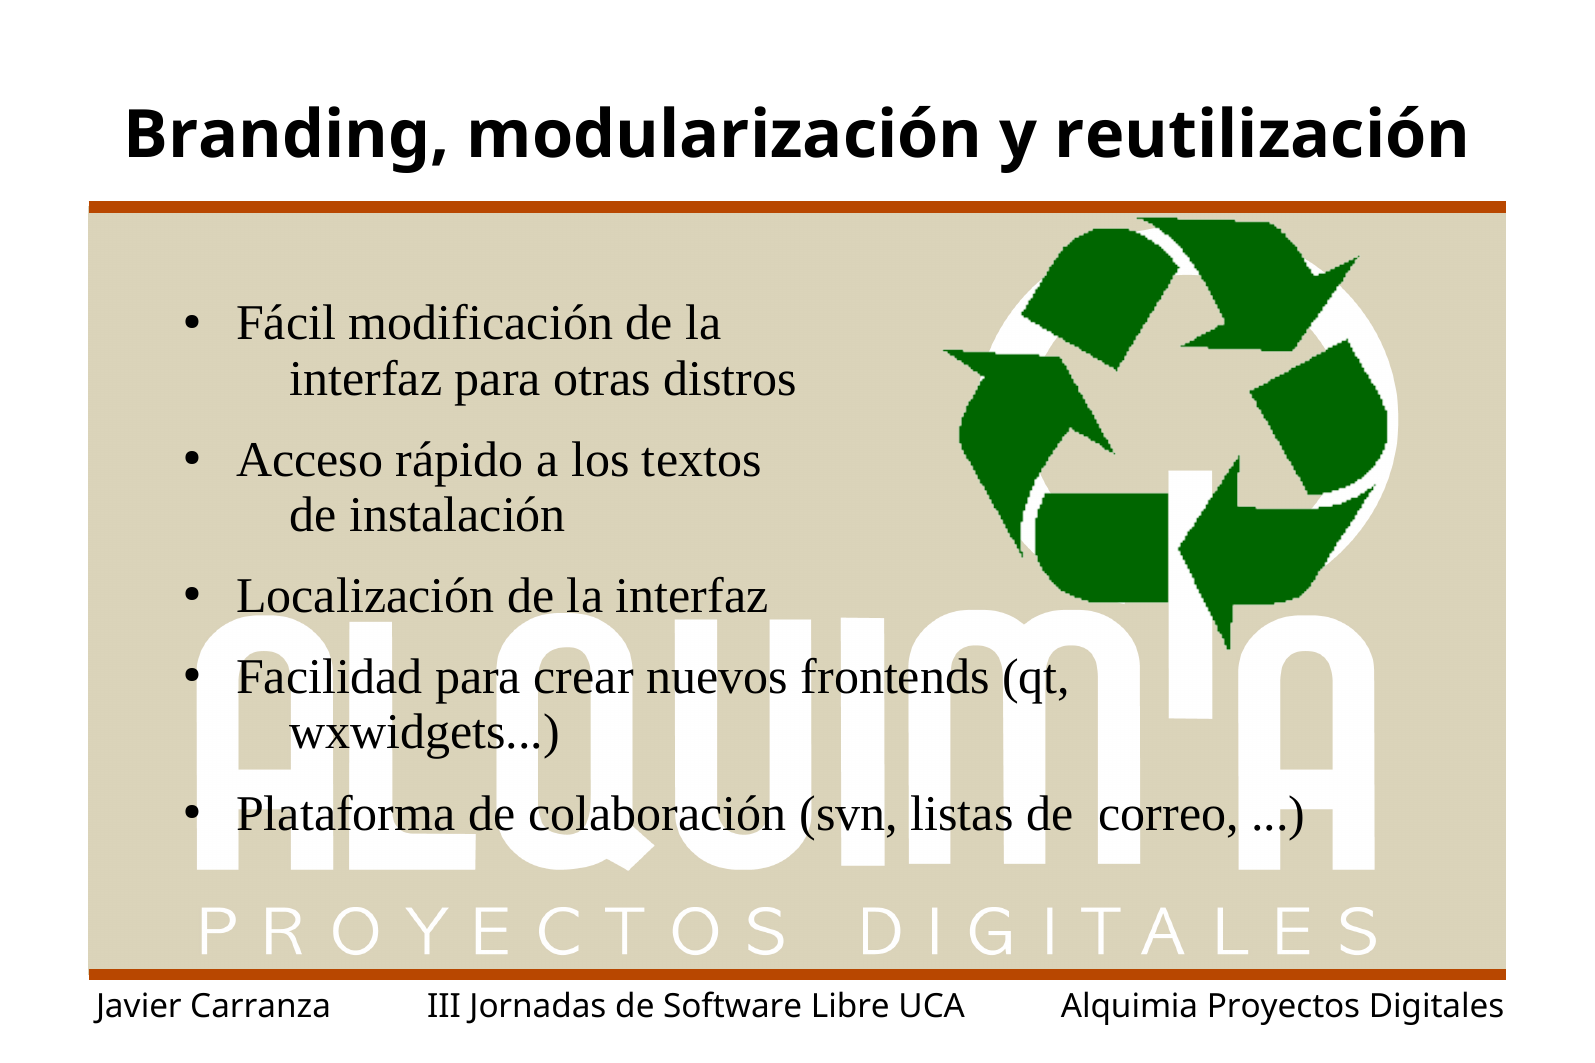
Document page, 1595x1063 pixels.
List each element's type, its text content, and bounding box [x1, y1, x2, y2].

text_box Javier Carranza III Jornadas de Software Libre UCA Alquimia Proyectos Digitales [85, 974, 1510, 1048]
picture [88, 211, 1506, 969]
list Fácil modificación de la interfaz para otras distros Acceso rápido a los textos de instalación Localización de la interfaz Facilidad para crear nuevos frontends (qt, wxwidgets...) Plataforma de colaboración (svn, listas de correo, ...) [147, 295, 1329, 969]
title Branding, modularización y reutilización [79, 42, 1515, 220]
